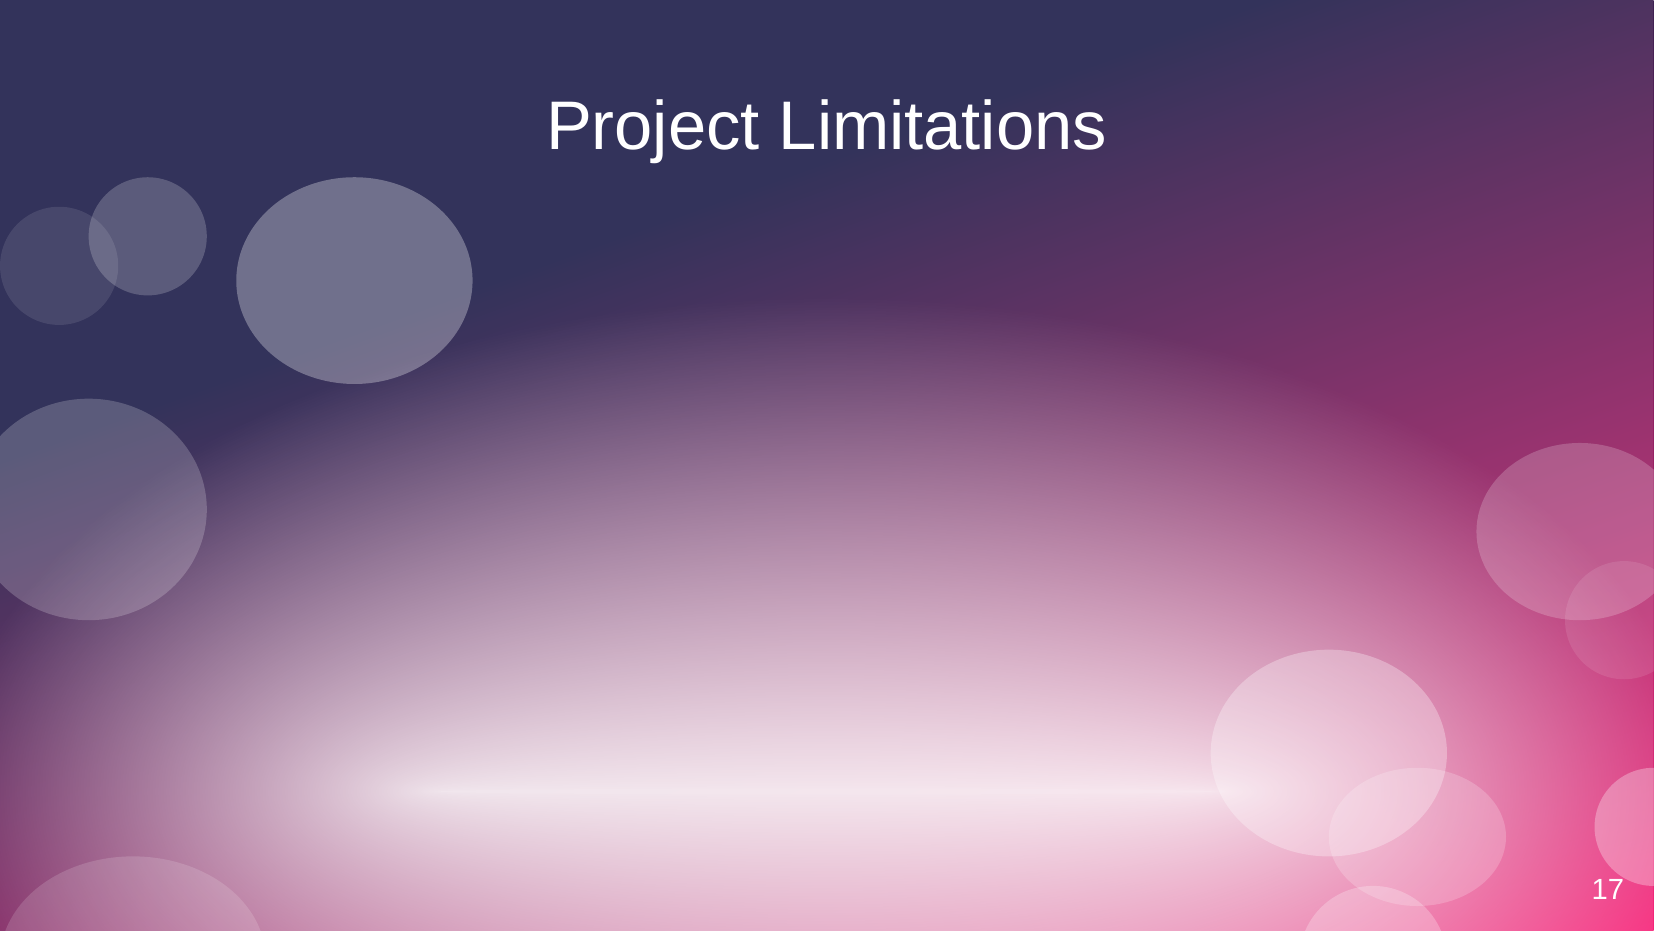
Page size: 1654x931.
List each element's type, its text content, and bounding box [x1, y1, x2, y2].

title Project Limitations [88, 44, 1565, 207]
